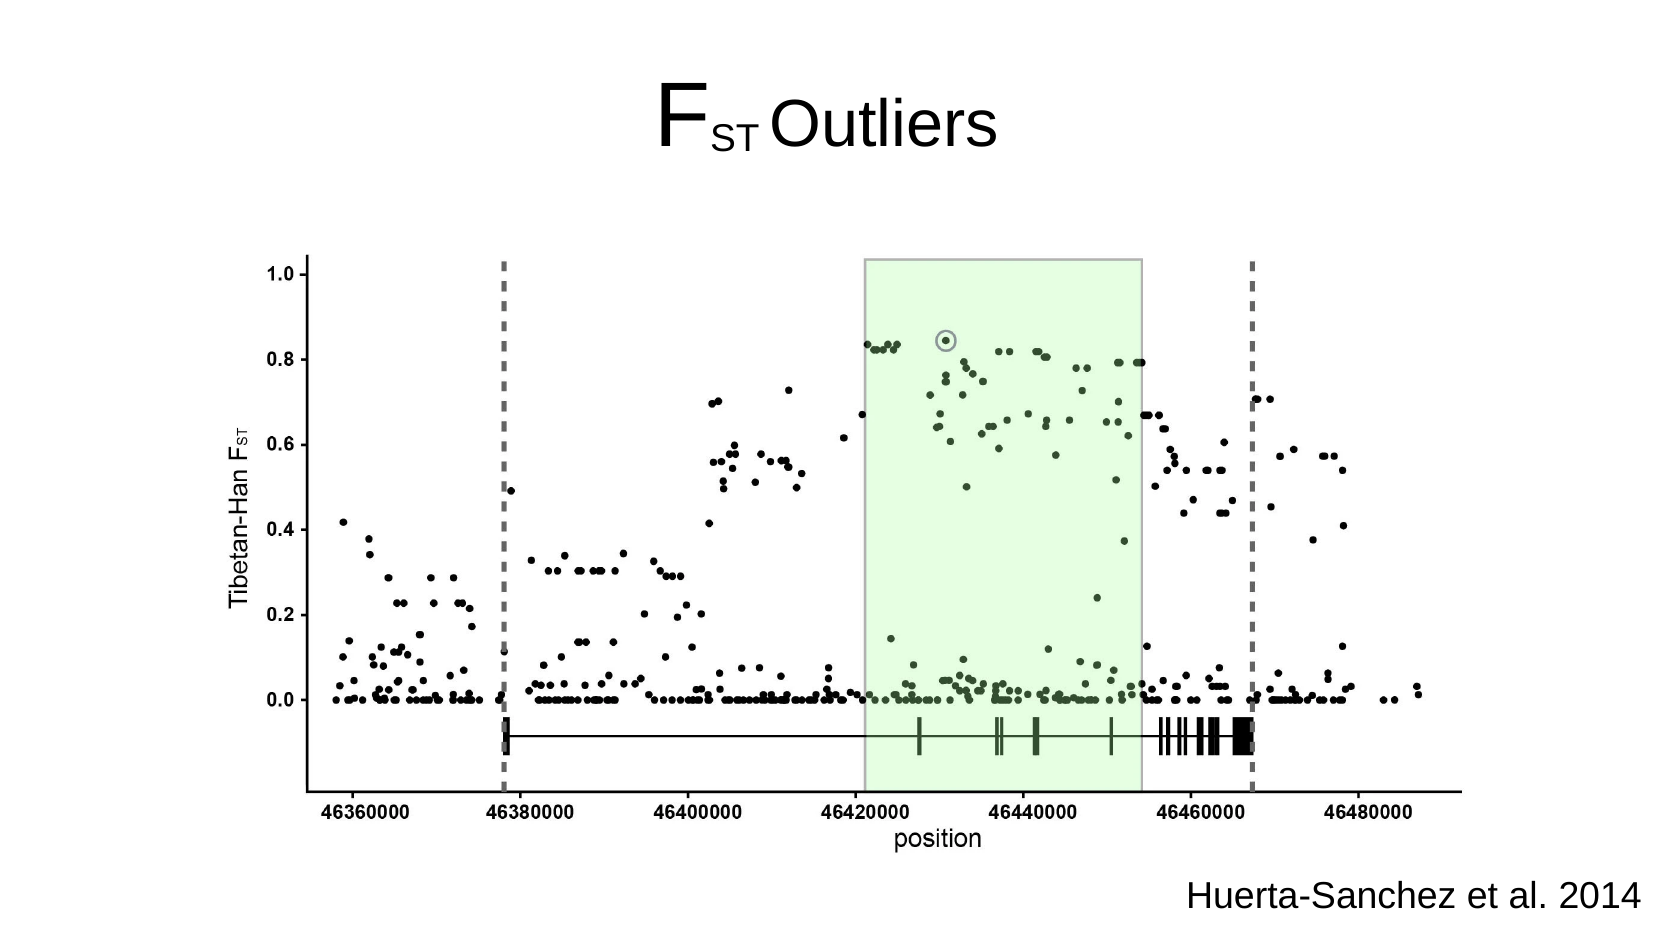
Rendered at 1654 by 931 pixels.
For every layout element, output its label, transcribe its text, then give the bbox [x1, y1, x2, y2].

title FST Outliers [82, 37, 1571, 193]
picture [221, 249, 1467, 860]
text_box Huerta-Sanchez et al. 2014 [1171, 867, 1654, 925]
